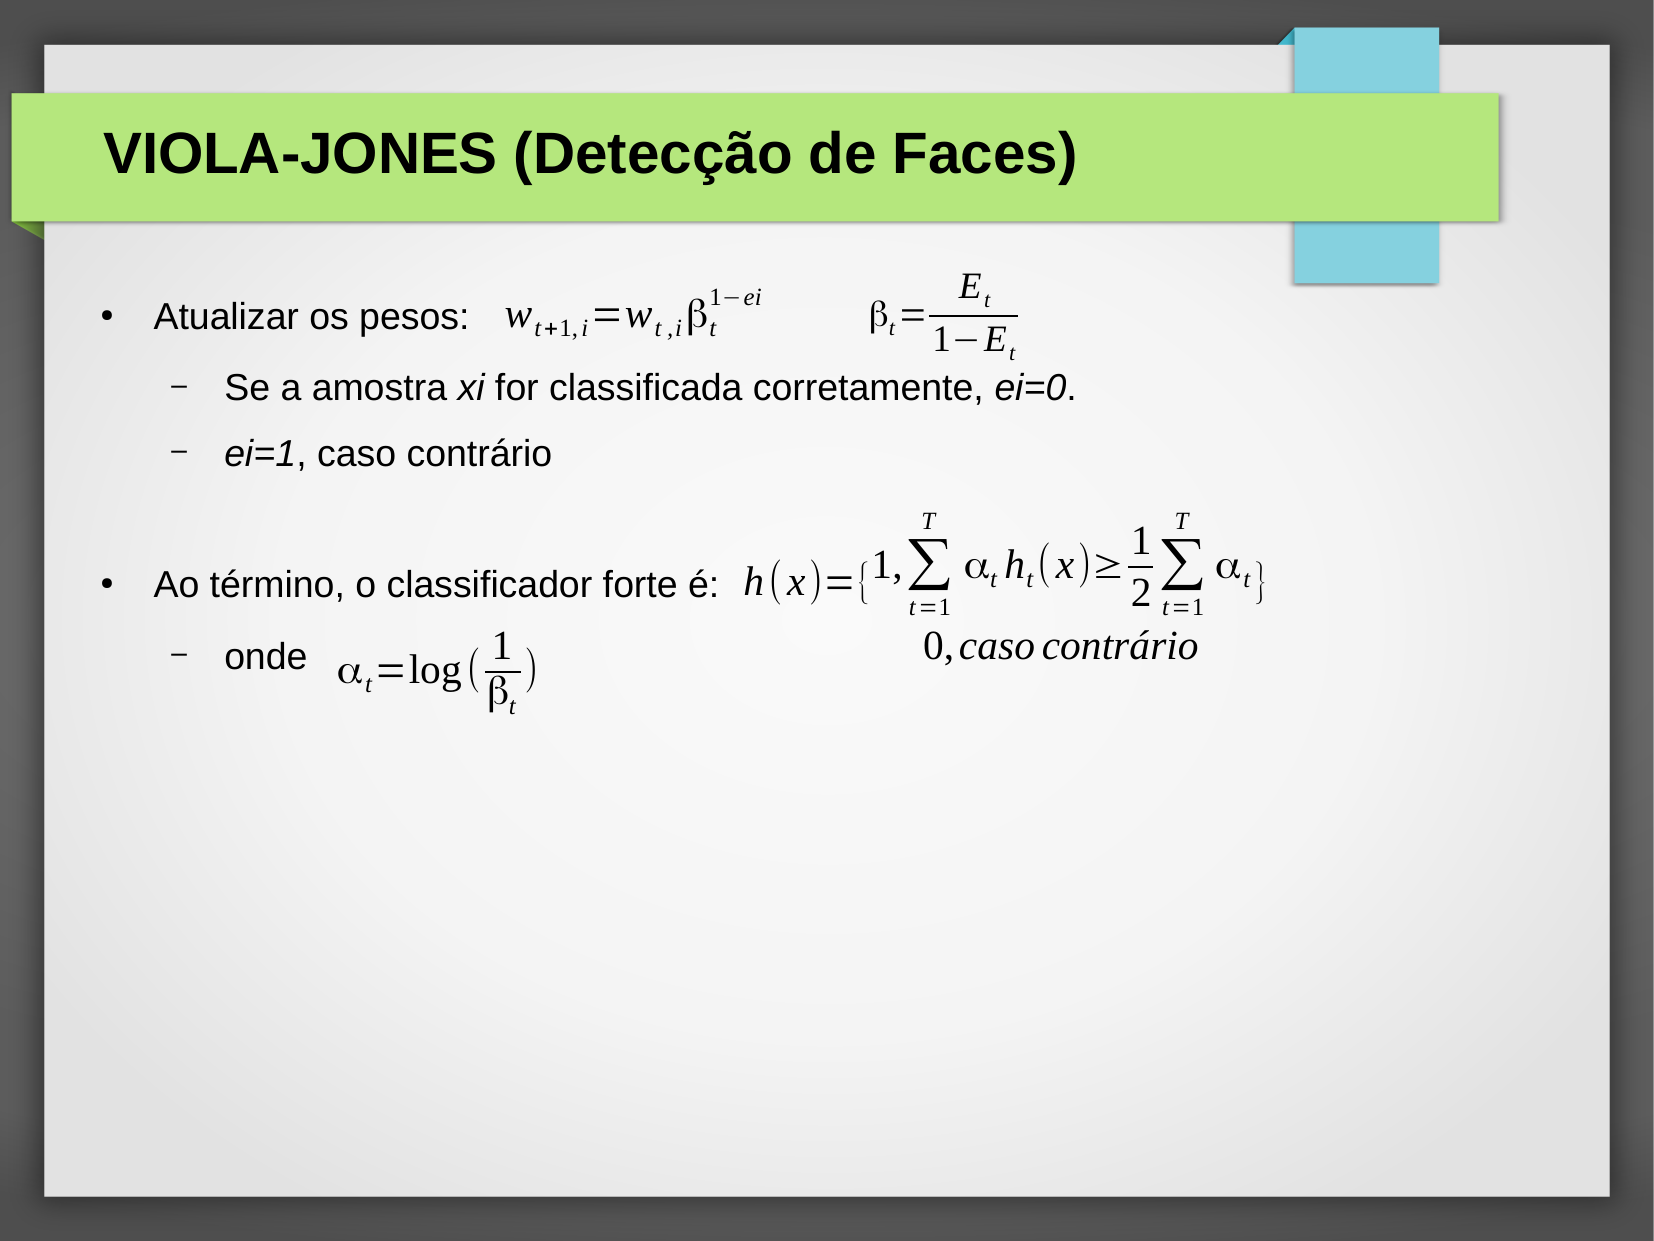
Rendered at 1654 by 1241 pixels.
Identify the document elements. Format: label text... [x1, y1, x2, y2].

chart [862, 265, 1027, 367]
title VIOLA-JONES (Detecção de Faces) [82, 94, 1264, 213]
chart [496, 283, 768, 342]
picture [0, 0, 1654, 1241]
list Atualizar os pesos: Se a amostra xi for classificada corretamente, ei=0. ei=1, caso contrário Ao término, o classificador forte é: onde [82, 295, 1571, 1015]
chart [330, 622, 545, 721]
chart [737, 507, 1276, 669]
